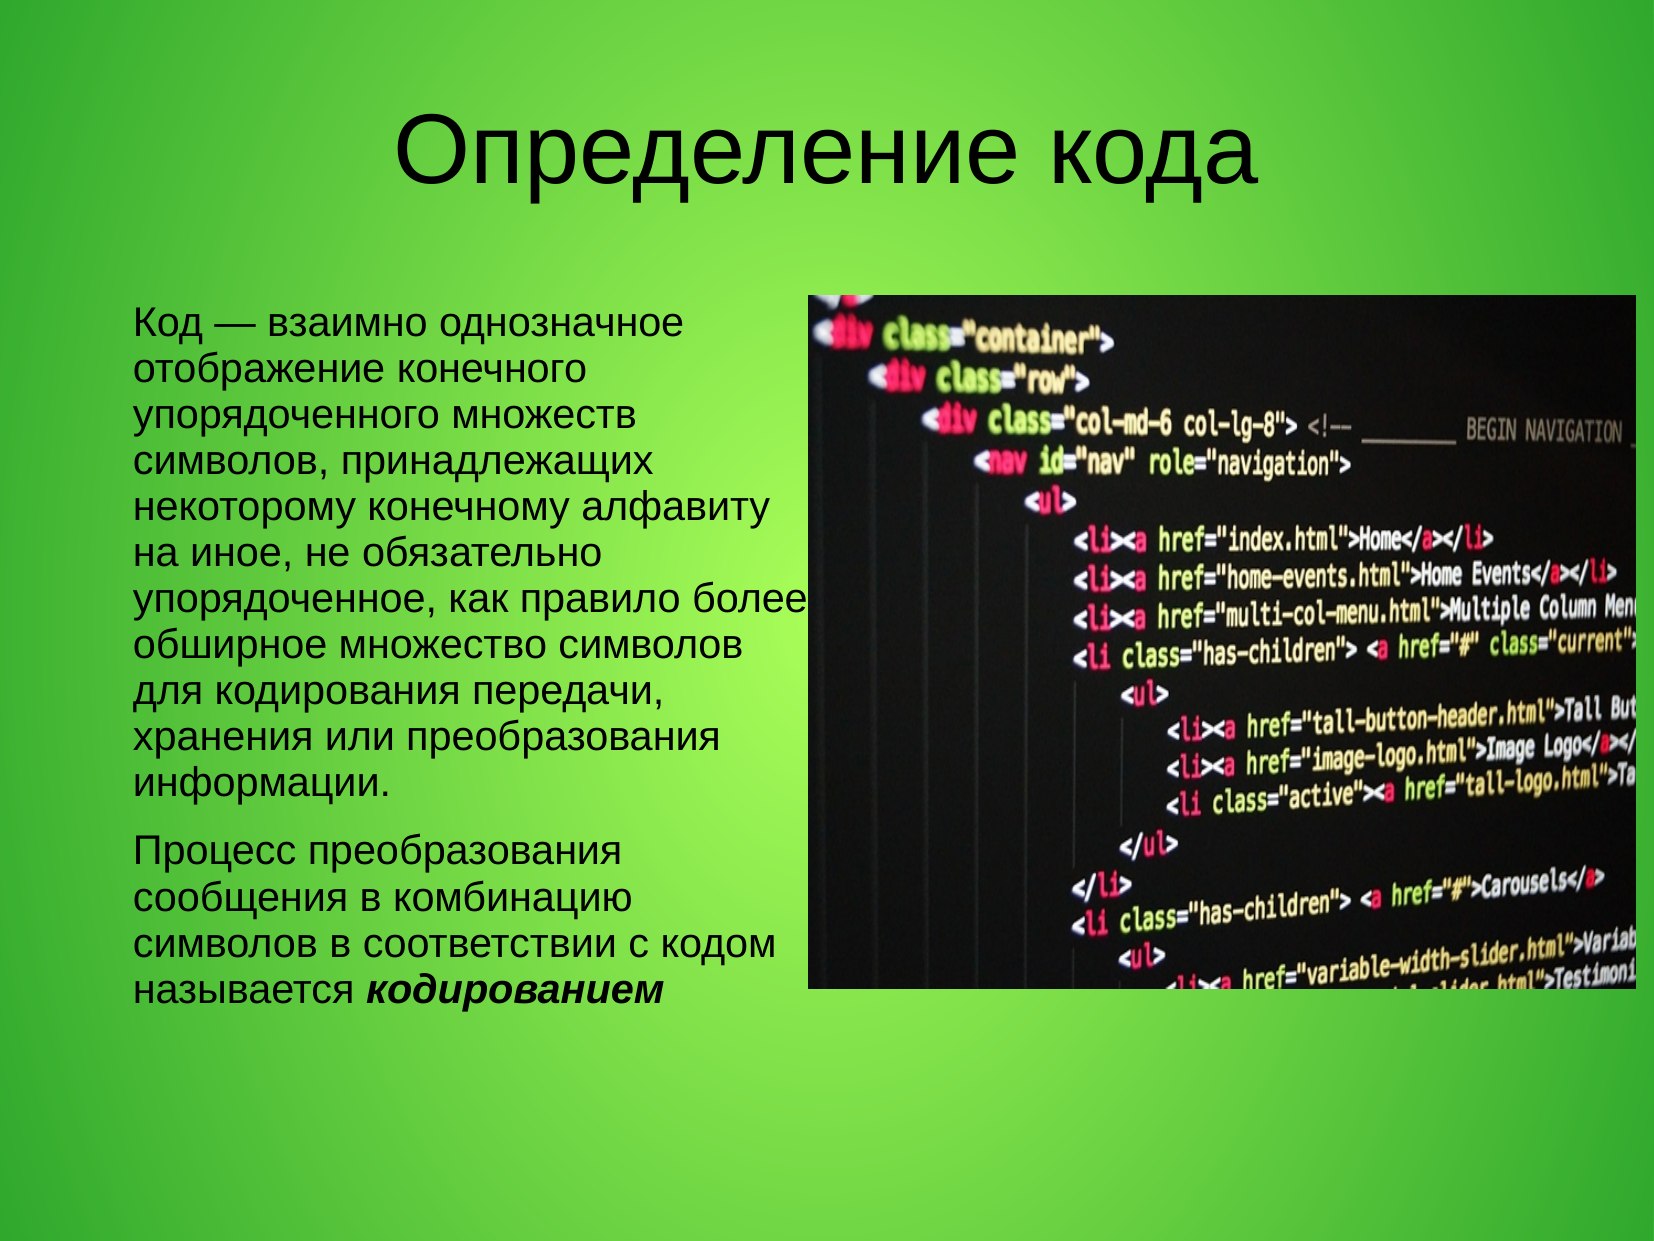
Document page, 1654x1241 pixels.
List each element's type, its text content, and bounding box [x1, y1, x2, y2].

picture [808, 295, 1636, 989]
list Код — взаимно однозначное отображение конечного упорядоченного множеств символов, принадлежащих некоторому конечному алфавиту на иное, не обязательно упорядоченное, как правило более обширное множество символов для кодирования передачи, хранения или преобразования информации. Процесс преобразования сообщения в комбинацию символов в соответствии с кодом называется кодированием [82, 299, 809, 1019]
title Определение кода [82, 47, 1571, 252]
